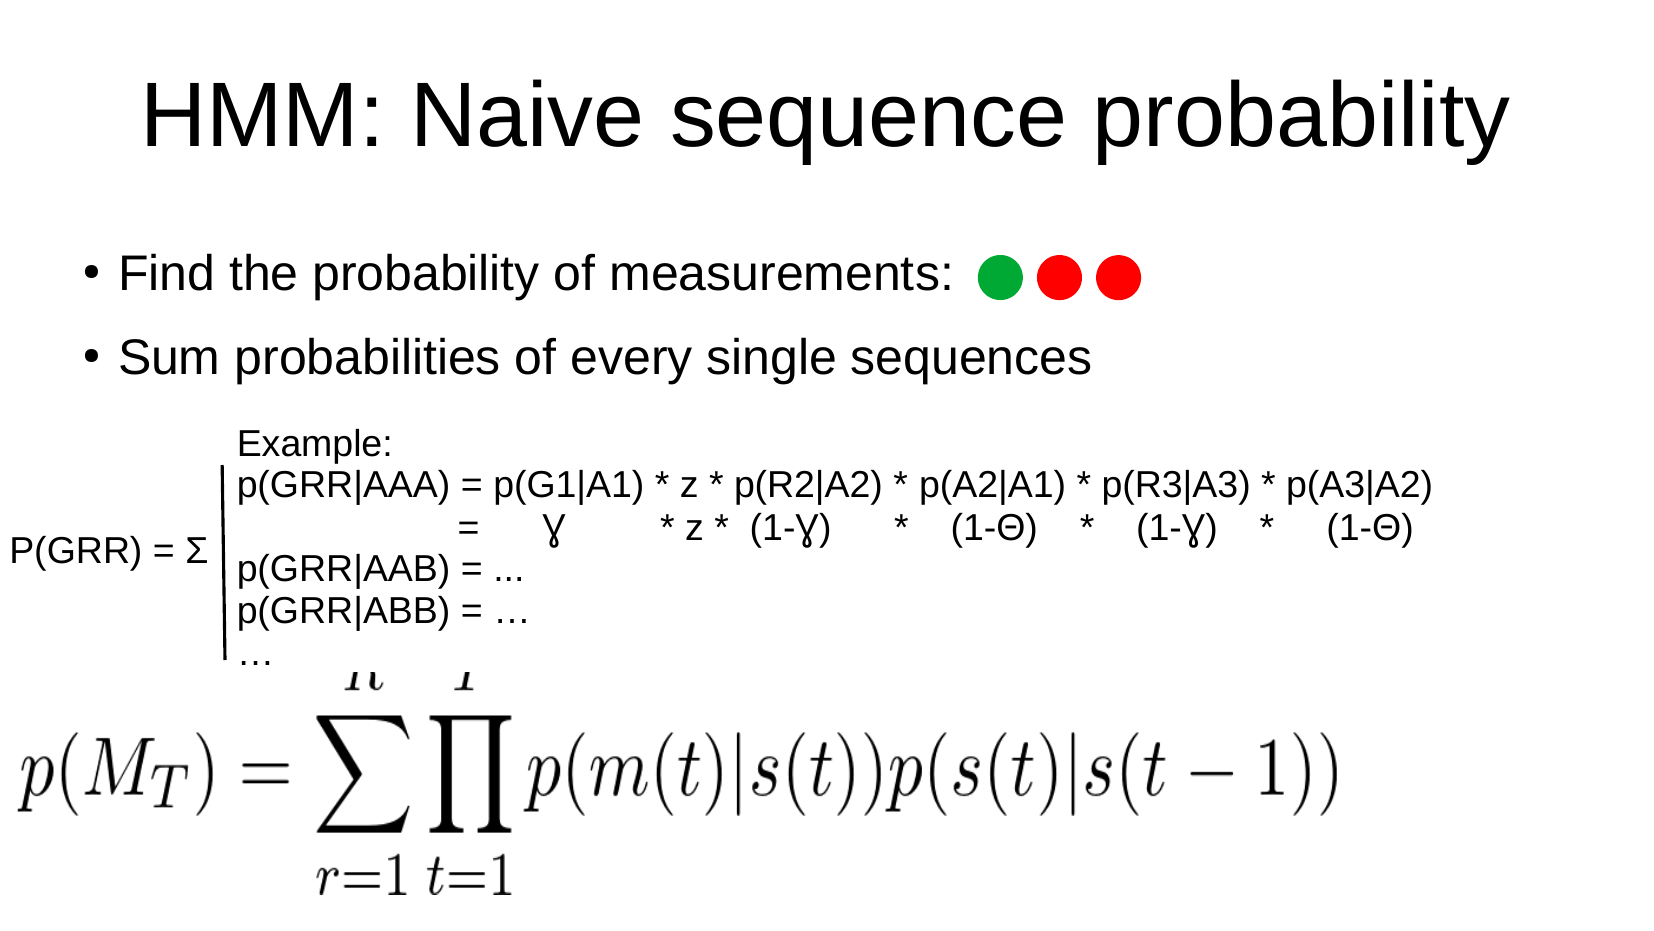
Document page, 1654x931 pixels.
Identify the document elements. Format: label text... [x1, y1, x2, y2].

title HMM: Naive sequence probability [82, 37, 1571, 193]
text_box [1036, 255, 1083, 301]
text_box Example: p(GRR|AAA) = p(G1|A1) * z * p(R2|A2) * p(A2|A1) * p(R3|A3) * p(A3|A2) = Ɣ * z * (1-Ɣ) * (1-Θ) * (1-Ɣ) * (1-Θ) p(GRR|AAB) = ... p(GRR|ABB) = … … [222, 414, 1501, 724]
picture [17, 705, 1338, 895]
text_box [1096, 255, 1142, 301]
text_box P(GRR) = Σ [0, 521, 228, 705]
text_box [977, 255, 1023, 301]
subtitle Find the probability of measurements: Sum probabilities of every single sequences [82, 217, 1571, 758]
